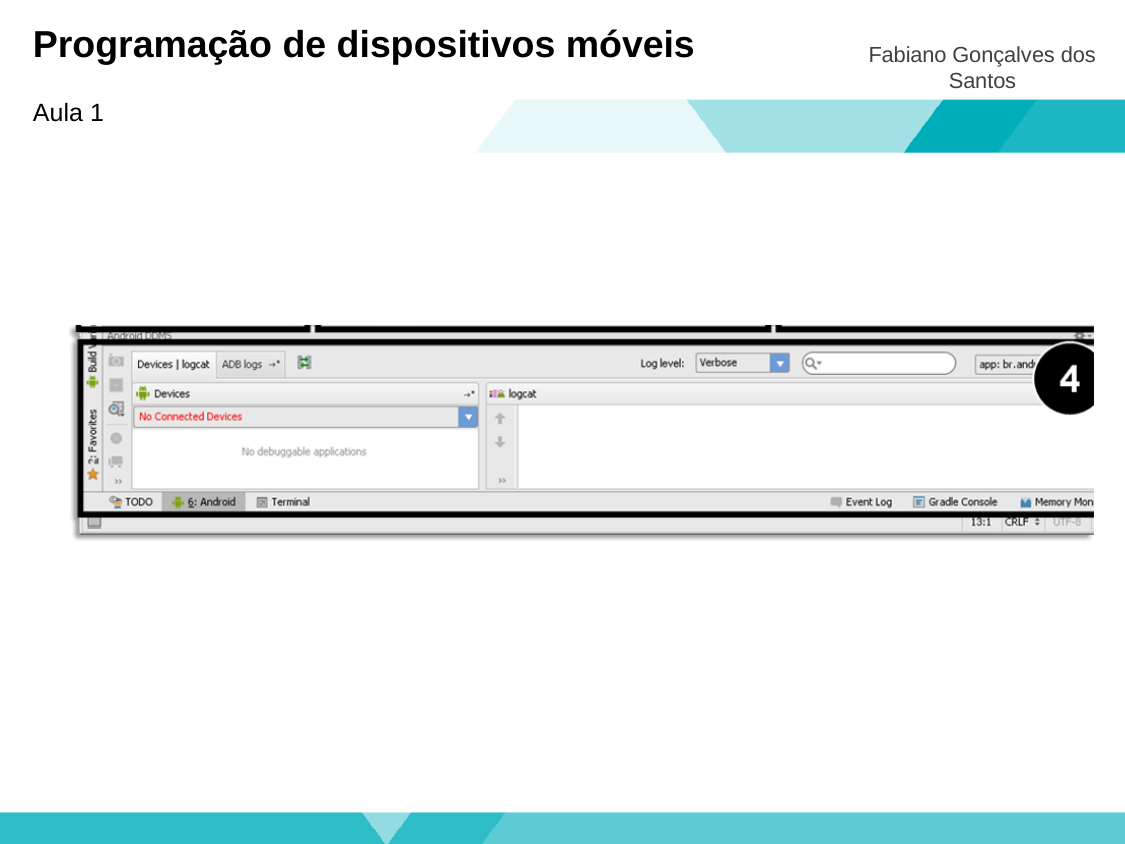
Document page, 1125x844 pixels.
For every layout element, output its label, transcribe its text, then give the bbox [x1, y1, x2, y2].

list Aula 1 [18, 88, 389, 140]
list Fabiano Gonçalves dos Santos [839, 33, 1125, 89]
picture [0, 0, 1125, 844]
title Programação de dispositivos móveis [18, 18, 767, 88]
